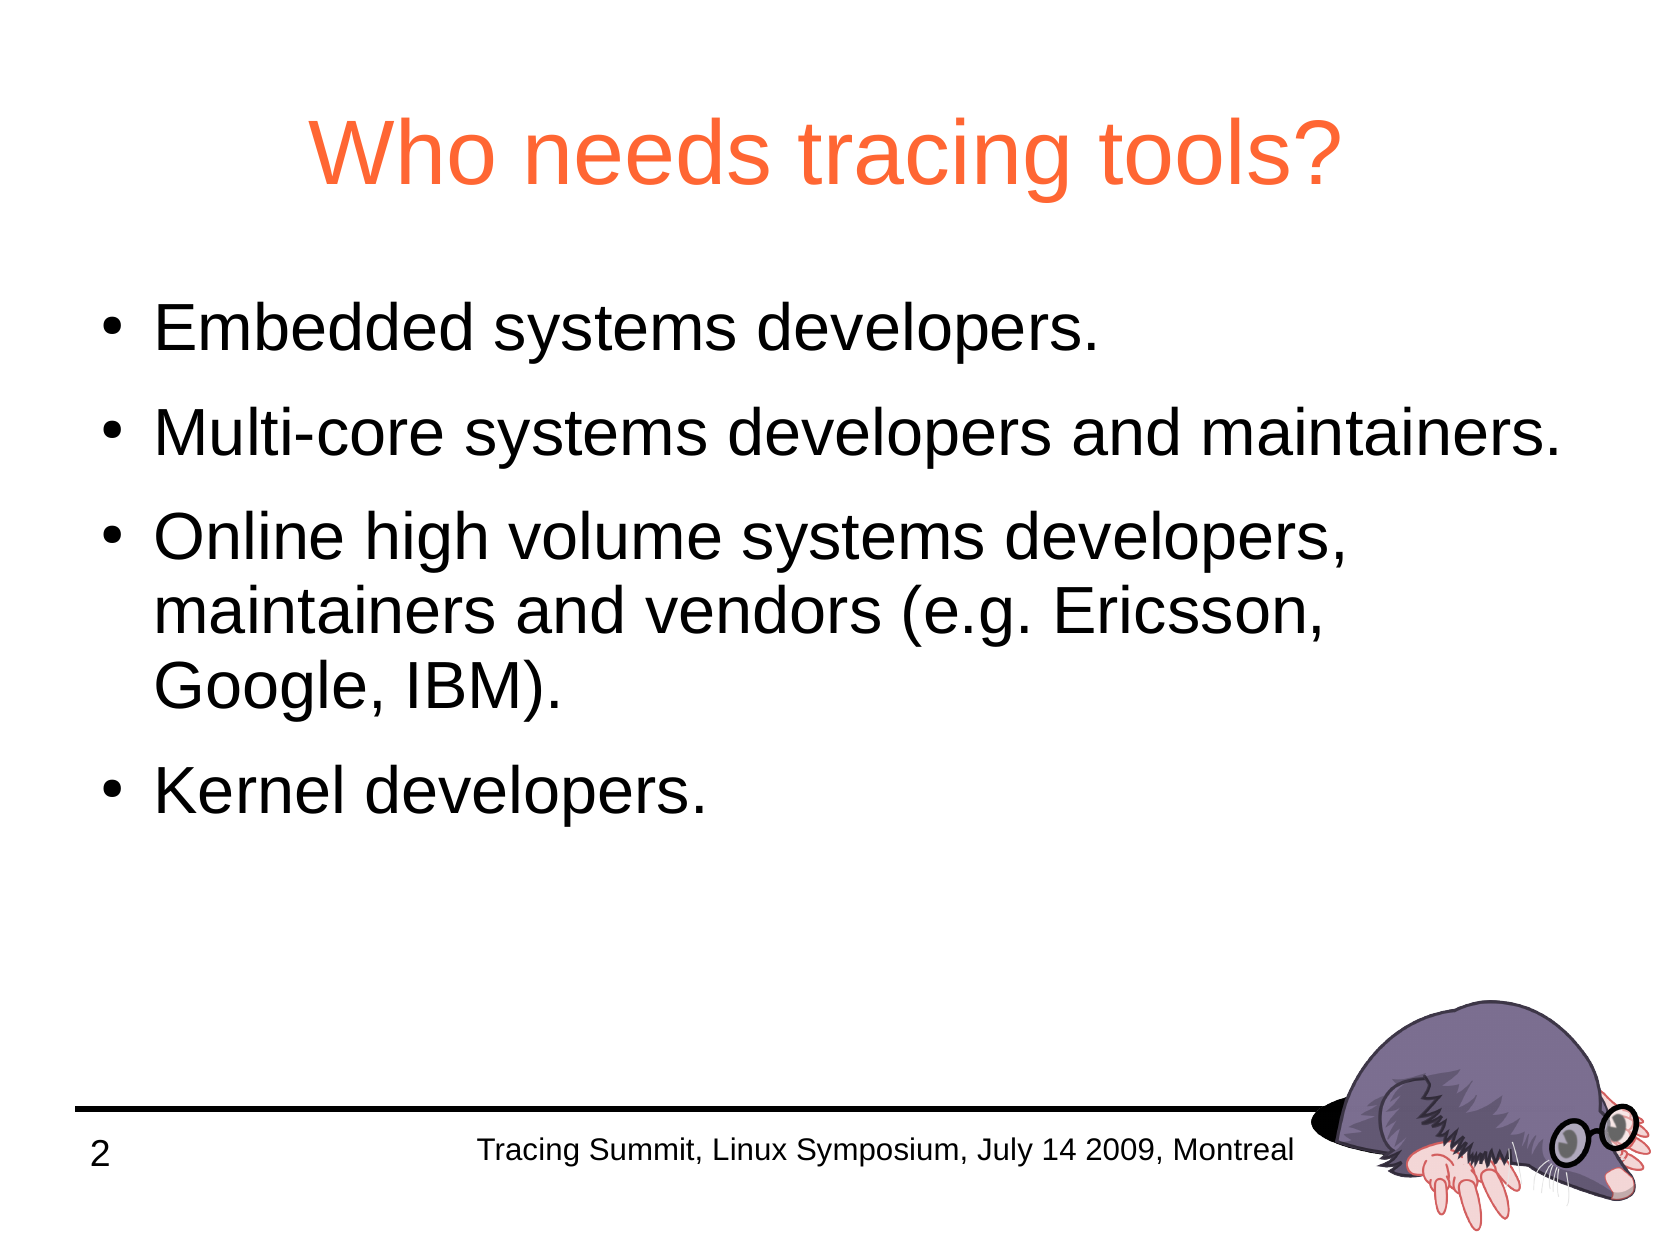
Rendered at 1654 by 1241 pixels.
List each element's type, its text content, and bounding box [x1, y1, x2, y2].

list Embedded systems developers. Multi-core systems developers and maintainers. Online high volume systems developers, maintainers and vendors (e.g. Ericsson, Google, IBM). Kernel developers. [82, 290, 1571, 1109]
title Who needs tracing tools? [82, 49, 1571, 257]
picture [1311, 1000, 1651, 1241]
